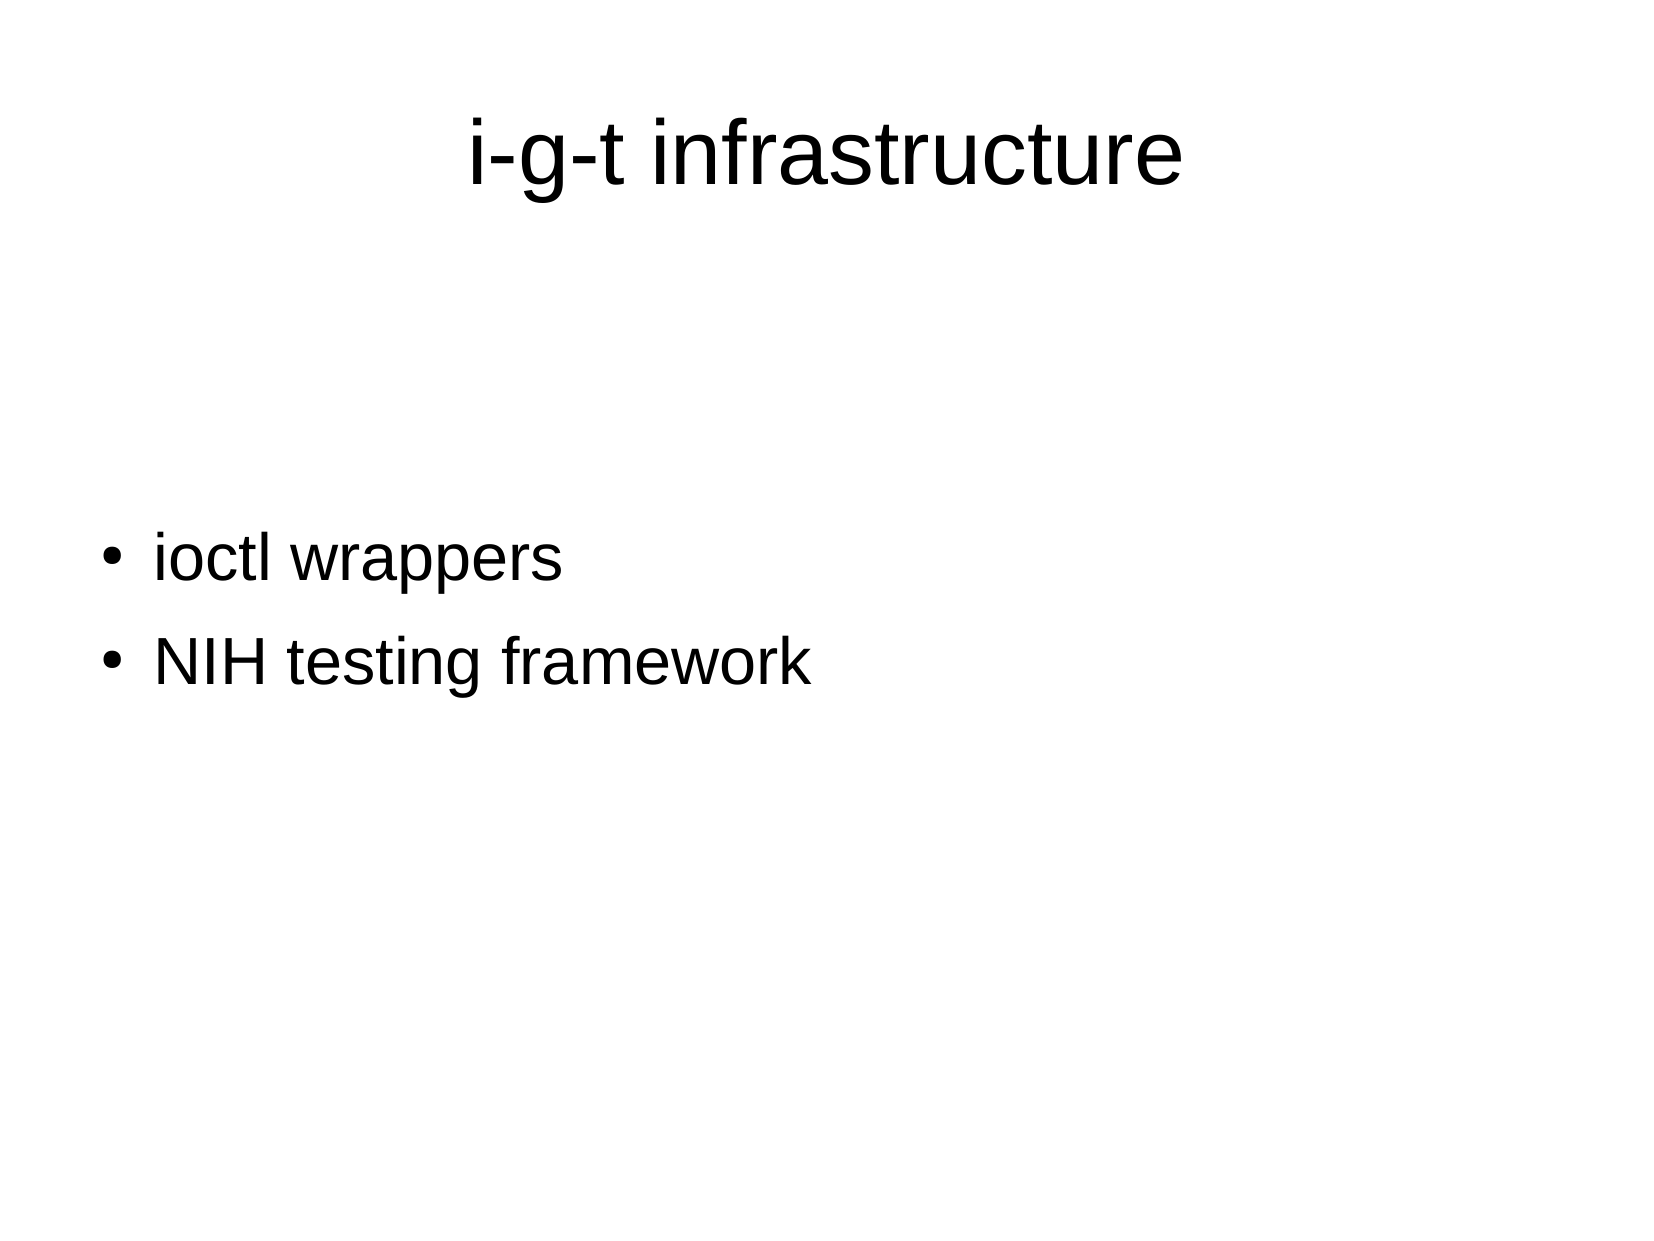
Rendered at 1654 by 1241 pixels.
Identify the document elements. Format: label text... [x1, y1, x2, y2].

list ioctl wrappers NIH testing framework [82, 519, 1571, 1109]
title i-g-t infrastructure [82, 49, 1571, 257]
